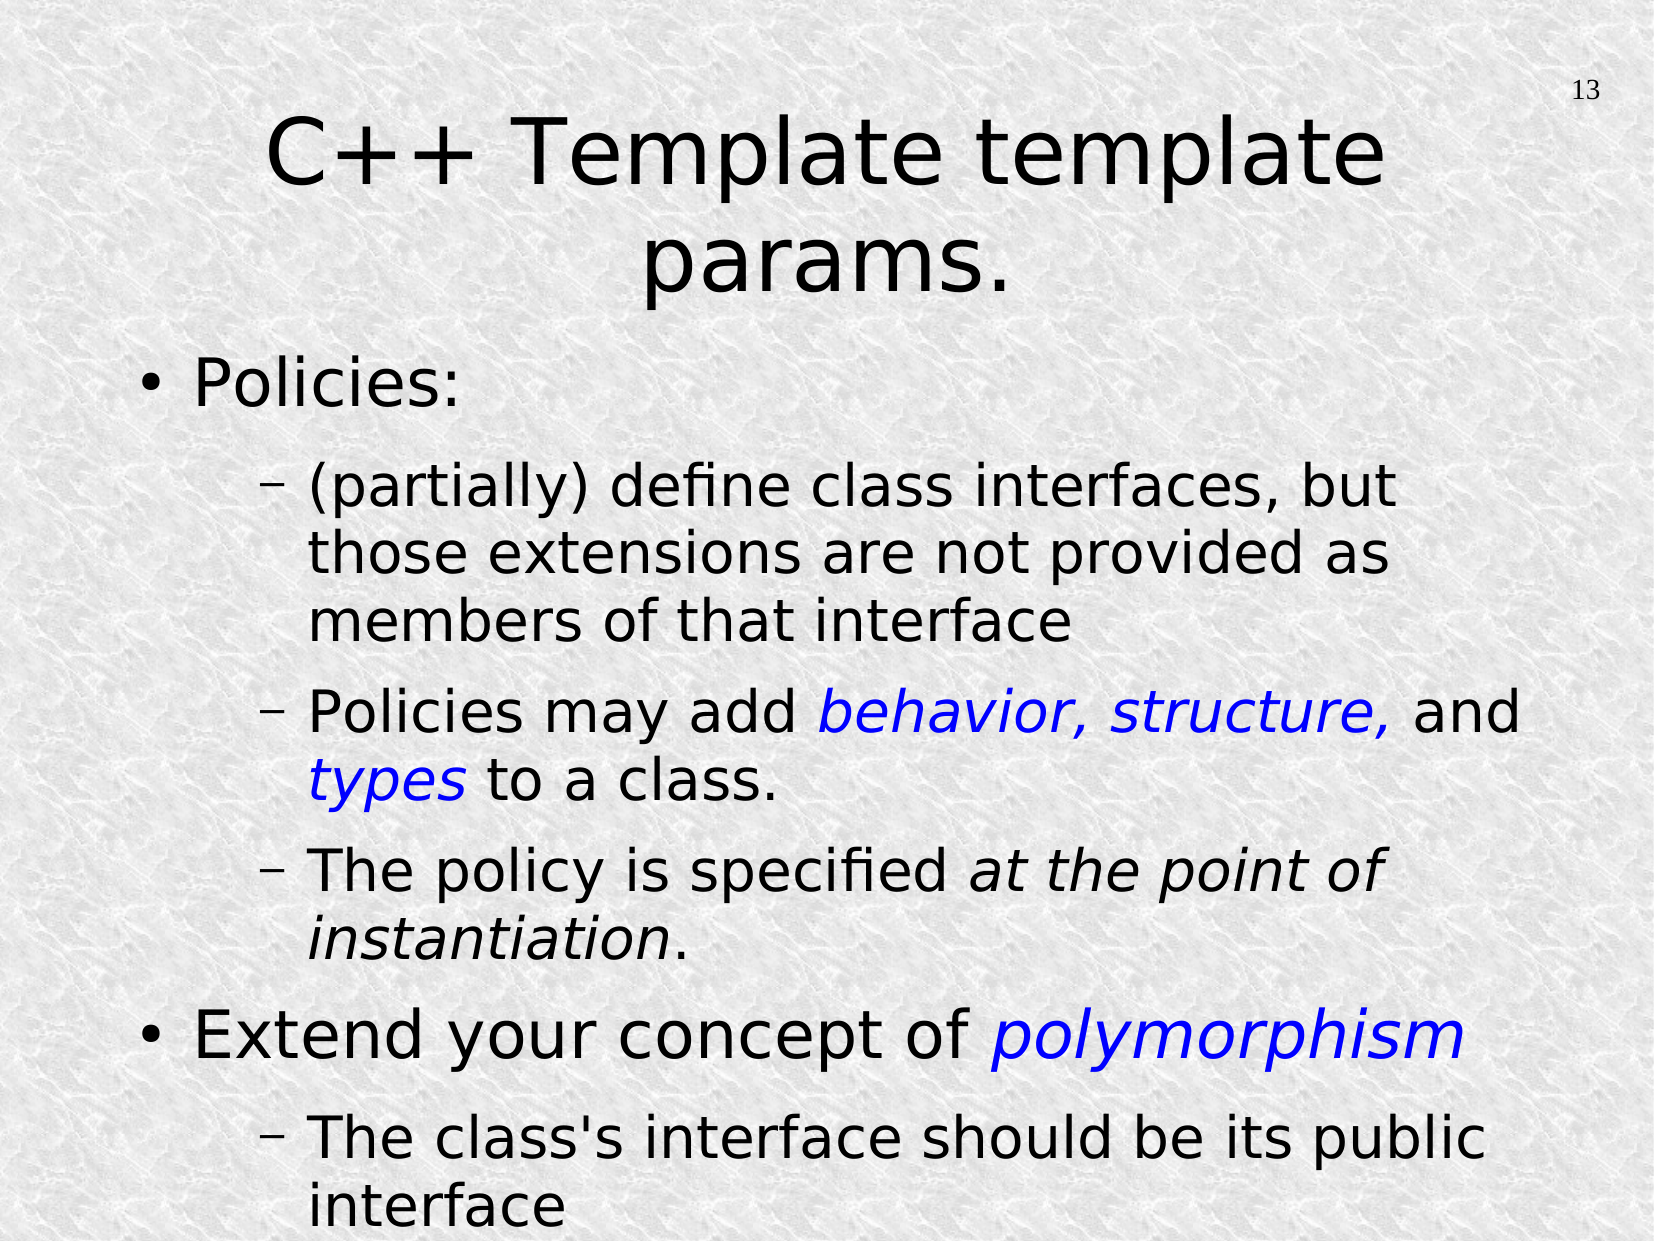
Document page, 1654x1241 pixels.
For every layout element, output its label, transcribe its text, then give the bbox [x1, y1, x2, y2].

list Policies: (partially) define class interfaces, but those extensions are not provided as members of that interface Policies may add behavior, structure, and types to a class. The policy is specified at the point of instantiation. Extend your concept of polymorphism The class's interface should be its public interface [121, 344, 1534, 1240]
title C++ Template template params. [121, 99, 1534, 314]
picture [0, 0, 1654, 1241]
